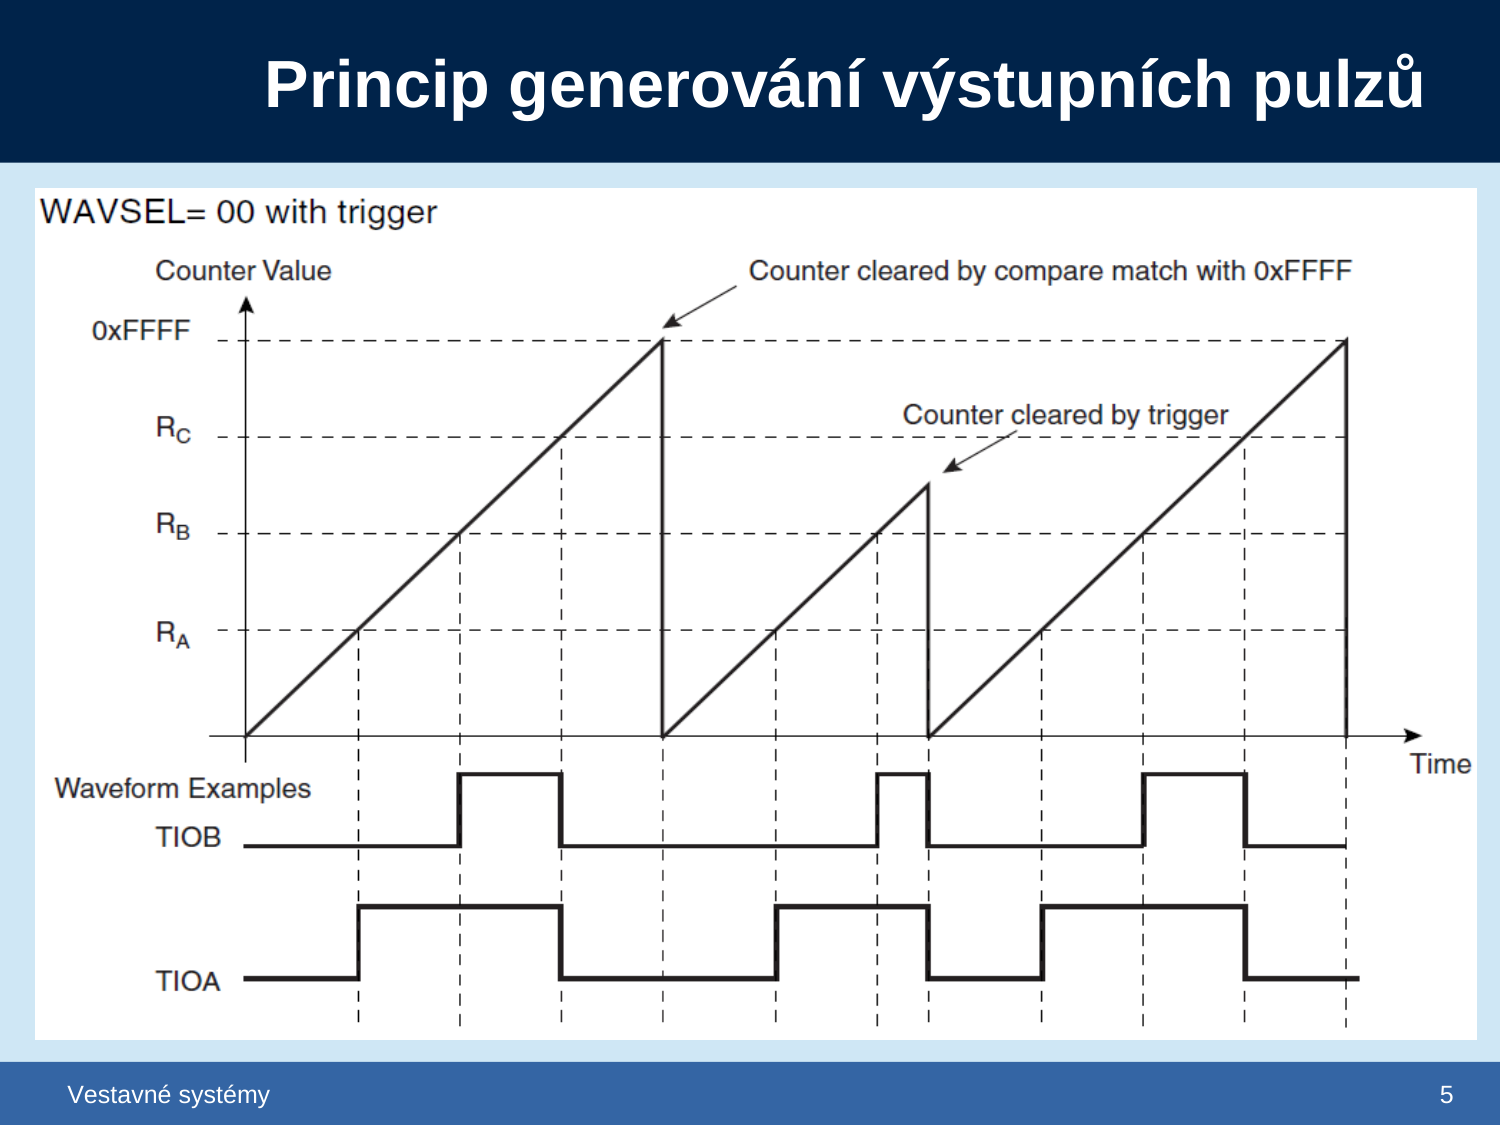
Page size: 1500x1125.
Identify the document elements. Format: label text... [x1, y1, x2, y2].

picture [35, 188, 1477, 1040]
title Princip generování výstupních pulzů [47, 0, 1443, 164]
